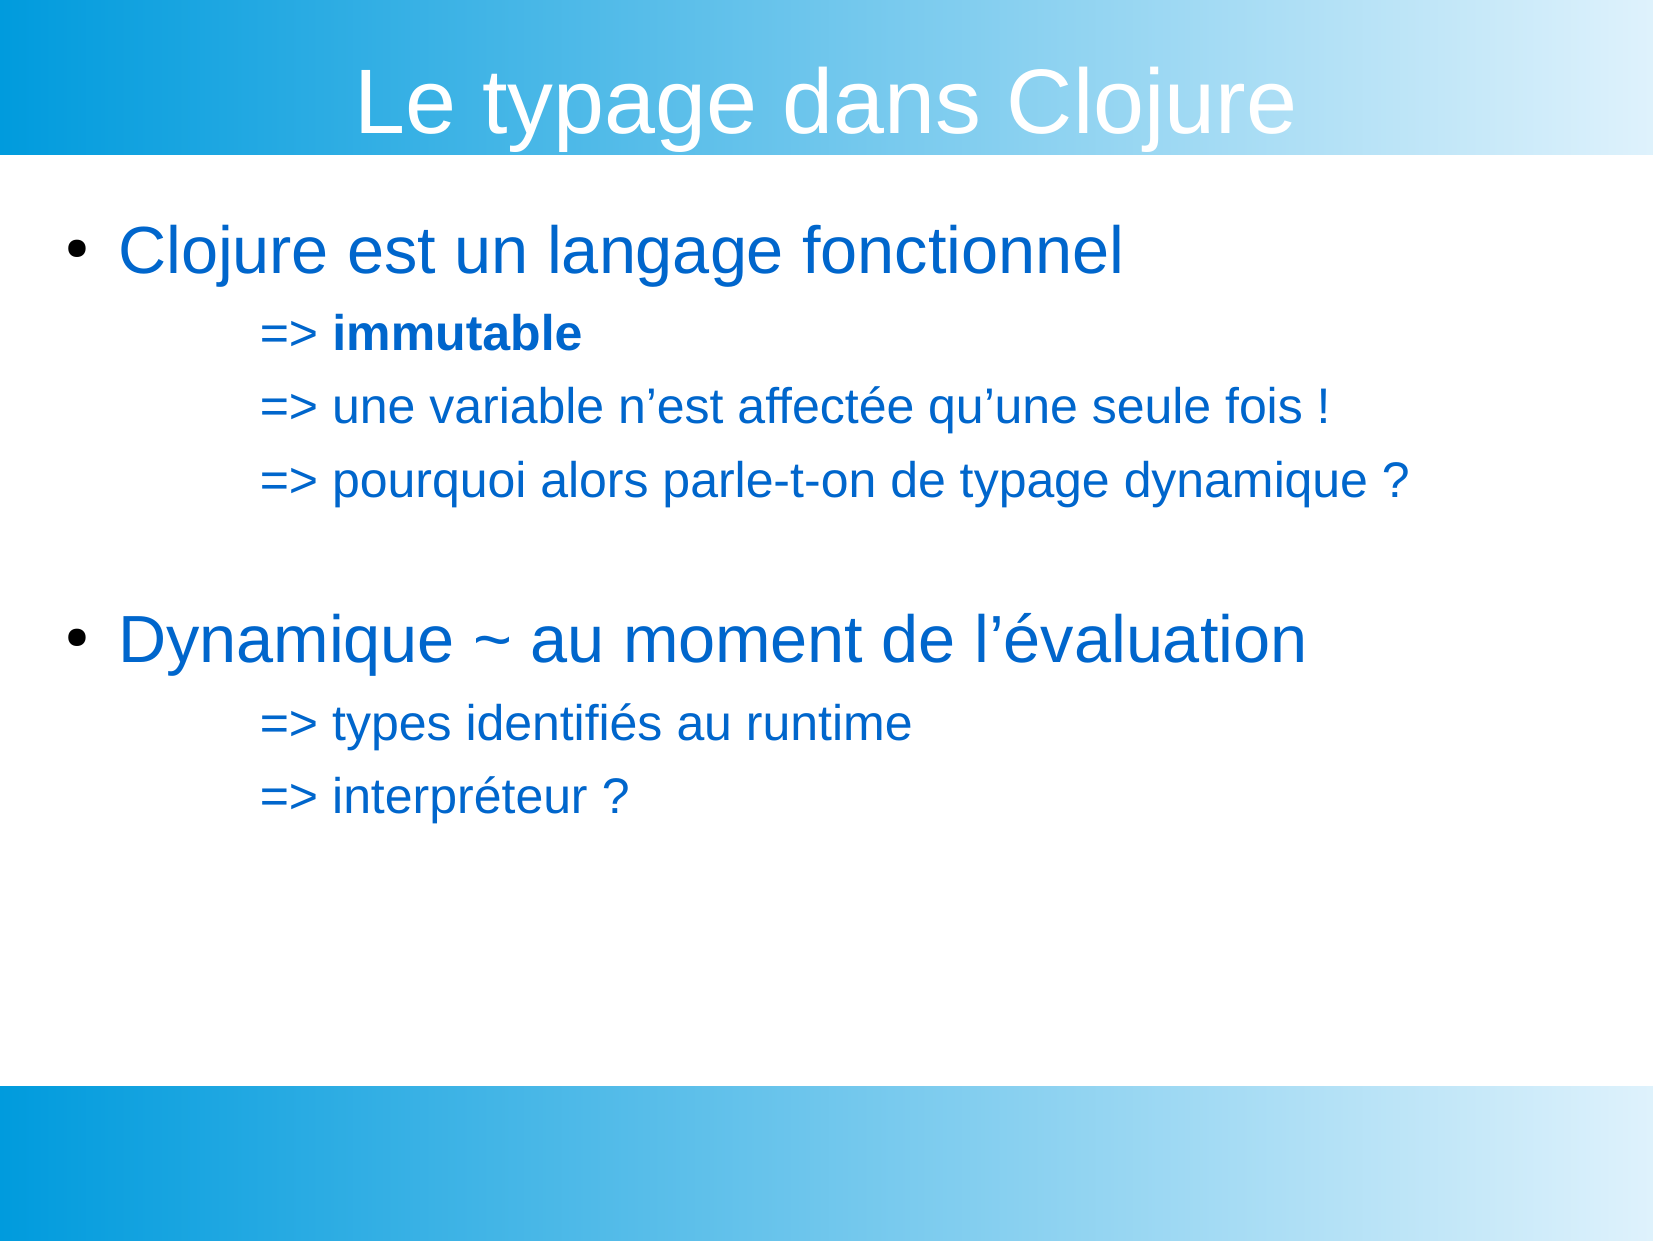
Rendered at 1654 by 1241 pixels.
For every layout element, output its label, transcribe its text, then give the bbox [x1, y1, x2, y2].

list Dynamique ~ au moment de l’évaluation => types identifiés au runtime => interpréteur ? [47, 602, 1536, 810]
list Clojure est un langage fonctionnel => immutable => une variable n’est affectée qu’une seule fois ! => pourquoi alors parle-t-on de typage dynamique ? [47, 212, 1536, 544]
title Le typage dans Clojure [82, 49, 1571, 155]
